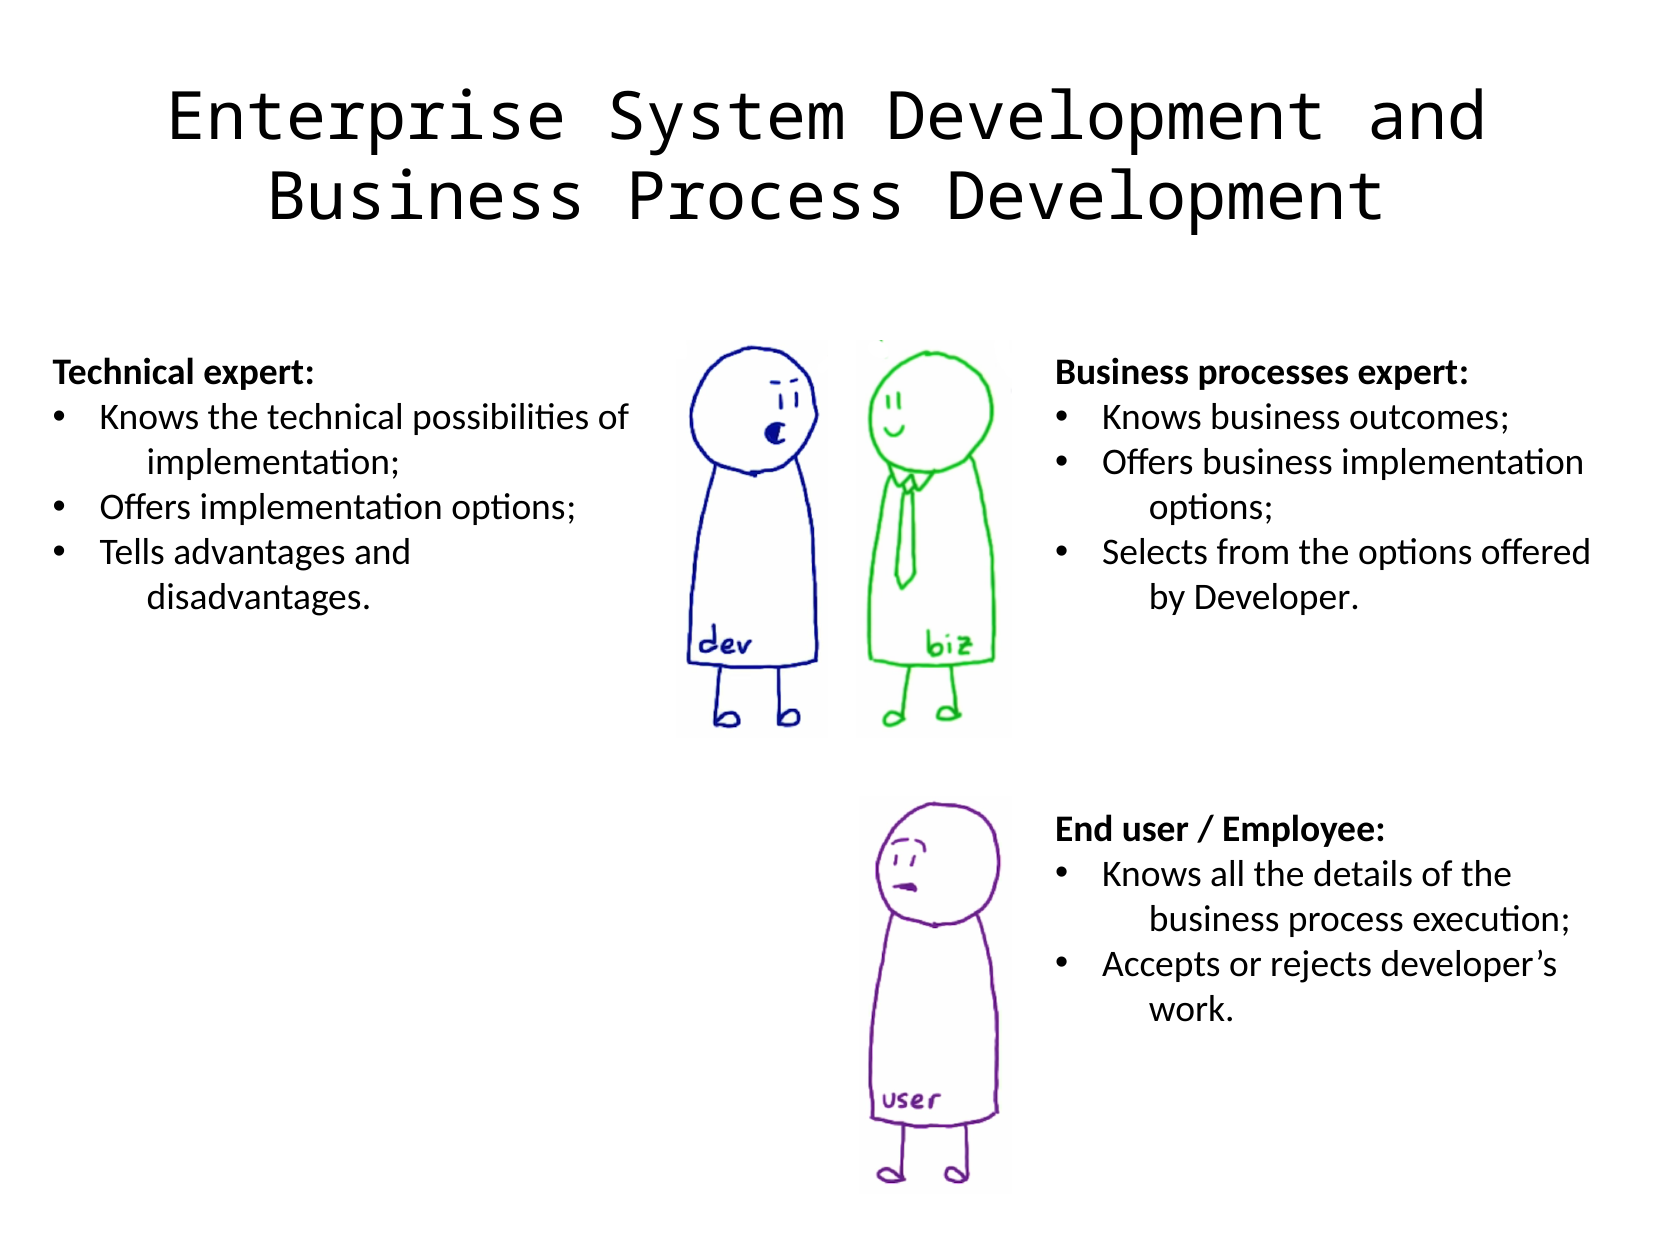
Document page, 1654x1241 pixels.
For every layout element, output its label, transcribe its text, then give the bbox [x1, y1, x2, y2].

title Enterprise System Development and Business Process Development [82, 49, 1571, 257]
picture [856, 340, 1012, 738]
text_box Business processes expert: Knows business outcomes; Offers business implementation options; Selects from the options offered by Developer. [1040, 340, 1651, 628]
text_box Technical expert: Knows the technical possibilities of implementation; Offers implementation options; Tells advantages and disadvantages. [37, 340, 648, 628]
text_box End user / Employee: Knows all the details of the business process execution; Accepts or rejects developer’s work. [1040, 796, 1651, 1039]
picture [859, 796, 1012, 1194]
picture [676, 340, 828, 738]
